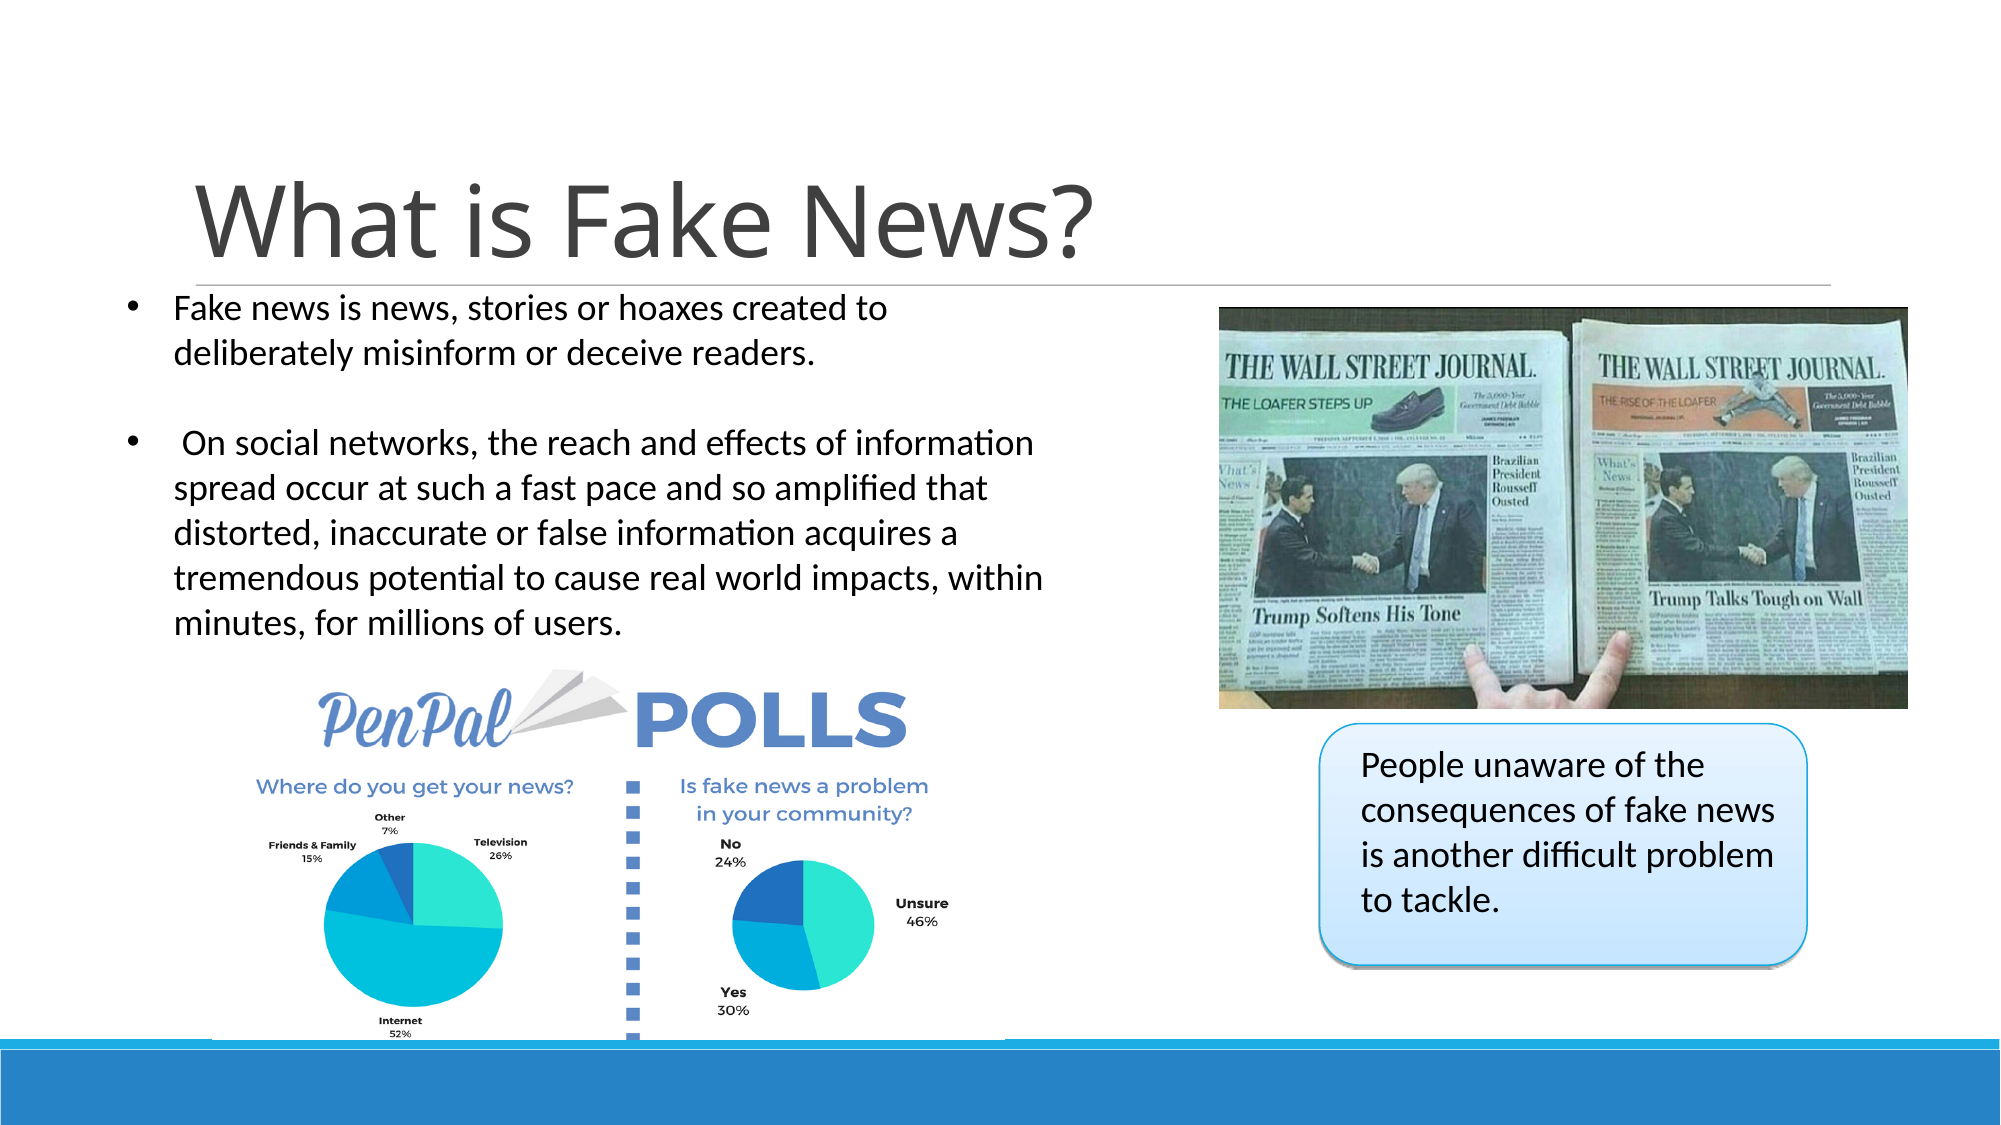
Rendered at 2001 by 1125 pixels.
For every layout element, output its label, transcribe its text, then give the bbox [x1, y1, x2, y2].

text_box People unaware of the consequences of fake news is another difficult problem to tackle. [1346, 732, 1808, 972]
picture [212, 695, 1005, 1040]
picture [1219, 307, 1908, 709]
text_box Fake news is news, stories or hoaxes created to deliberately misinform or deceive readers. On social networks, the reach and effects of information spread occur at such a fast pace and so amplified that distorted, inaccurate or false information acquires a tremendous potential to cause real world impacts, within minutes, for millions of users. [111, 275, 1082, 695]
text_box What is Fake News? [180, 47, 1830, 285]
text_box [1319, 723, 1792, 963]
